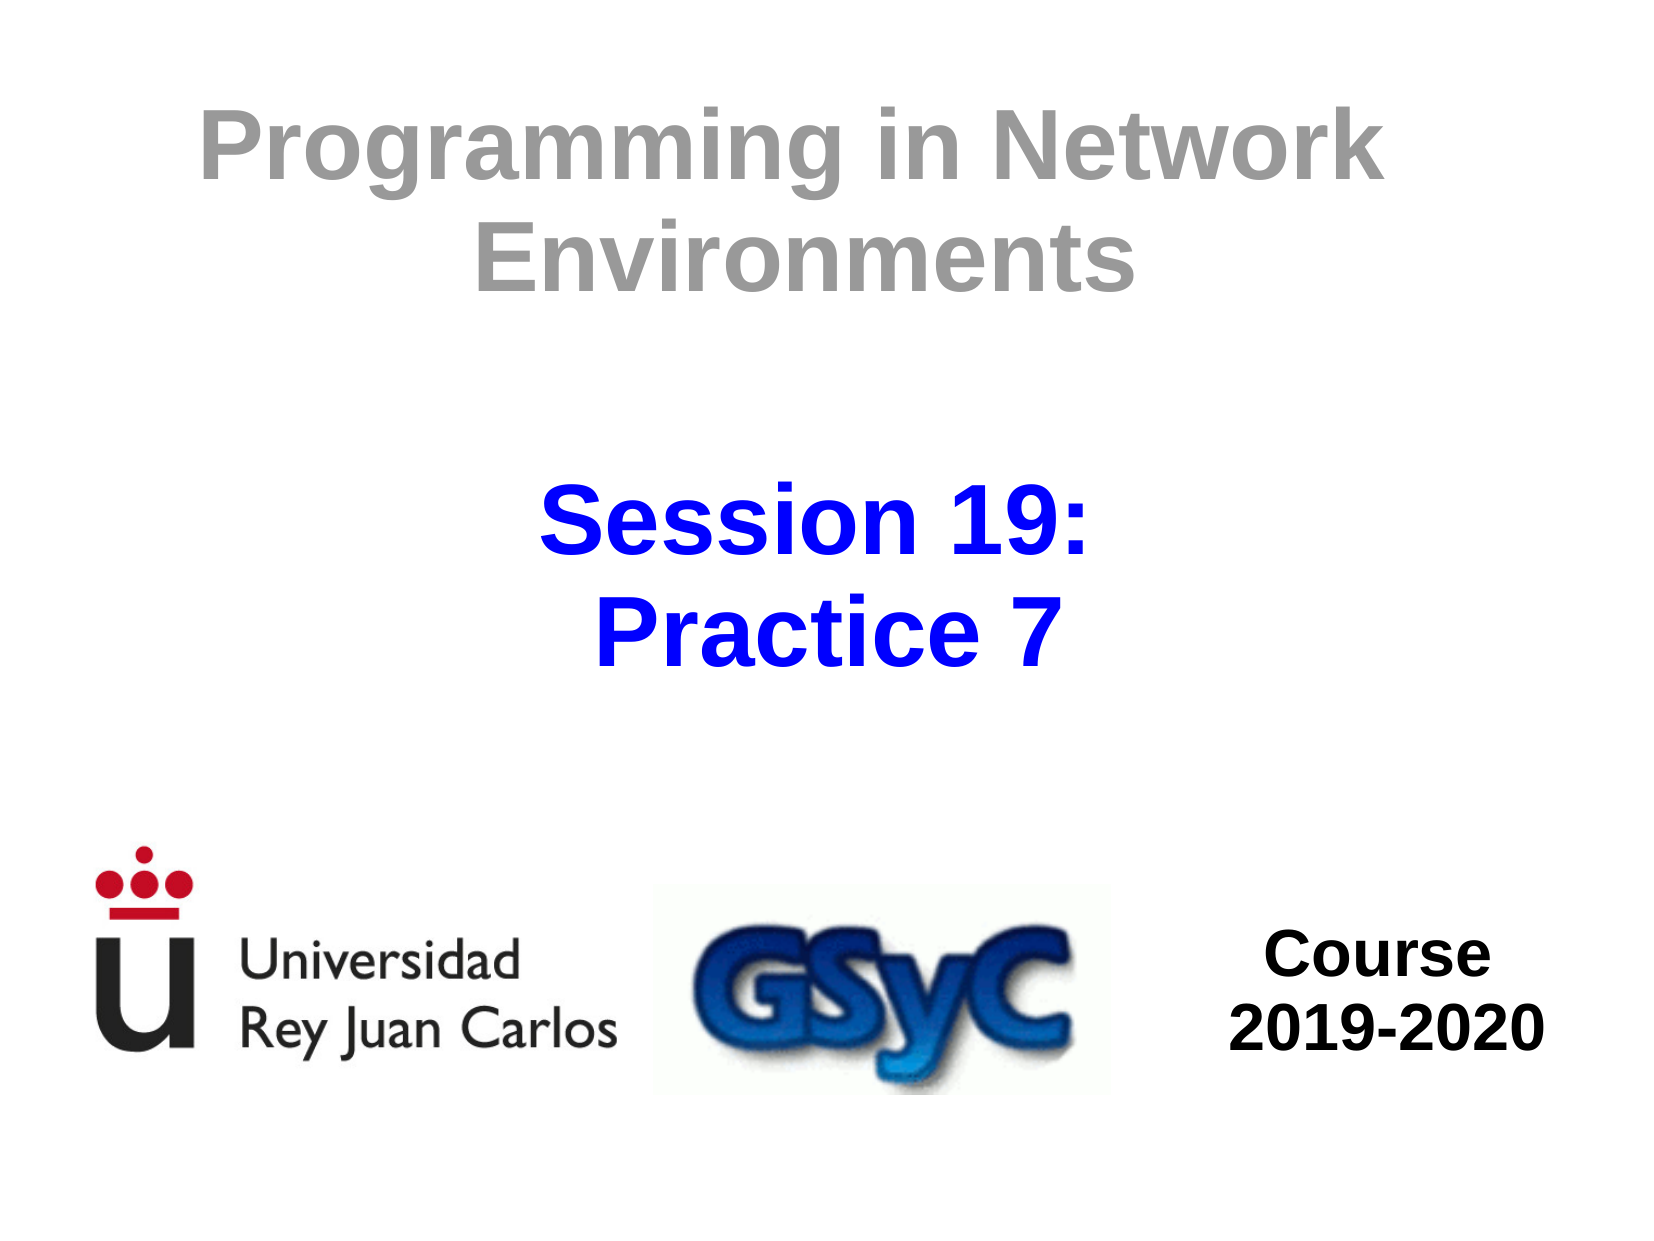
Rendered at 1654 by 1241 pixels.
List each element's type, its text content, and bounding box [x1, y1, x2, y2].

picture [653, 884, 1111, 1096]
title Session 19: Practice 7 [144, 450, 1516, 702]
title Course 2019-2020 [1185, 915, 1591, 1066]
picture [61, 824, 646, 1081]
title Programming in Network Environments [120, 75, 1491, 327]
